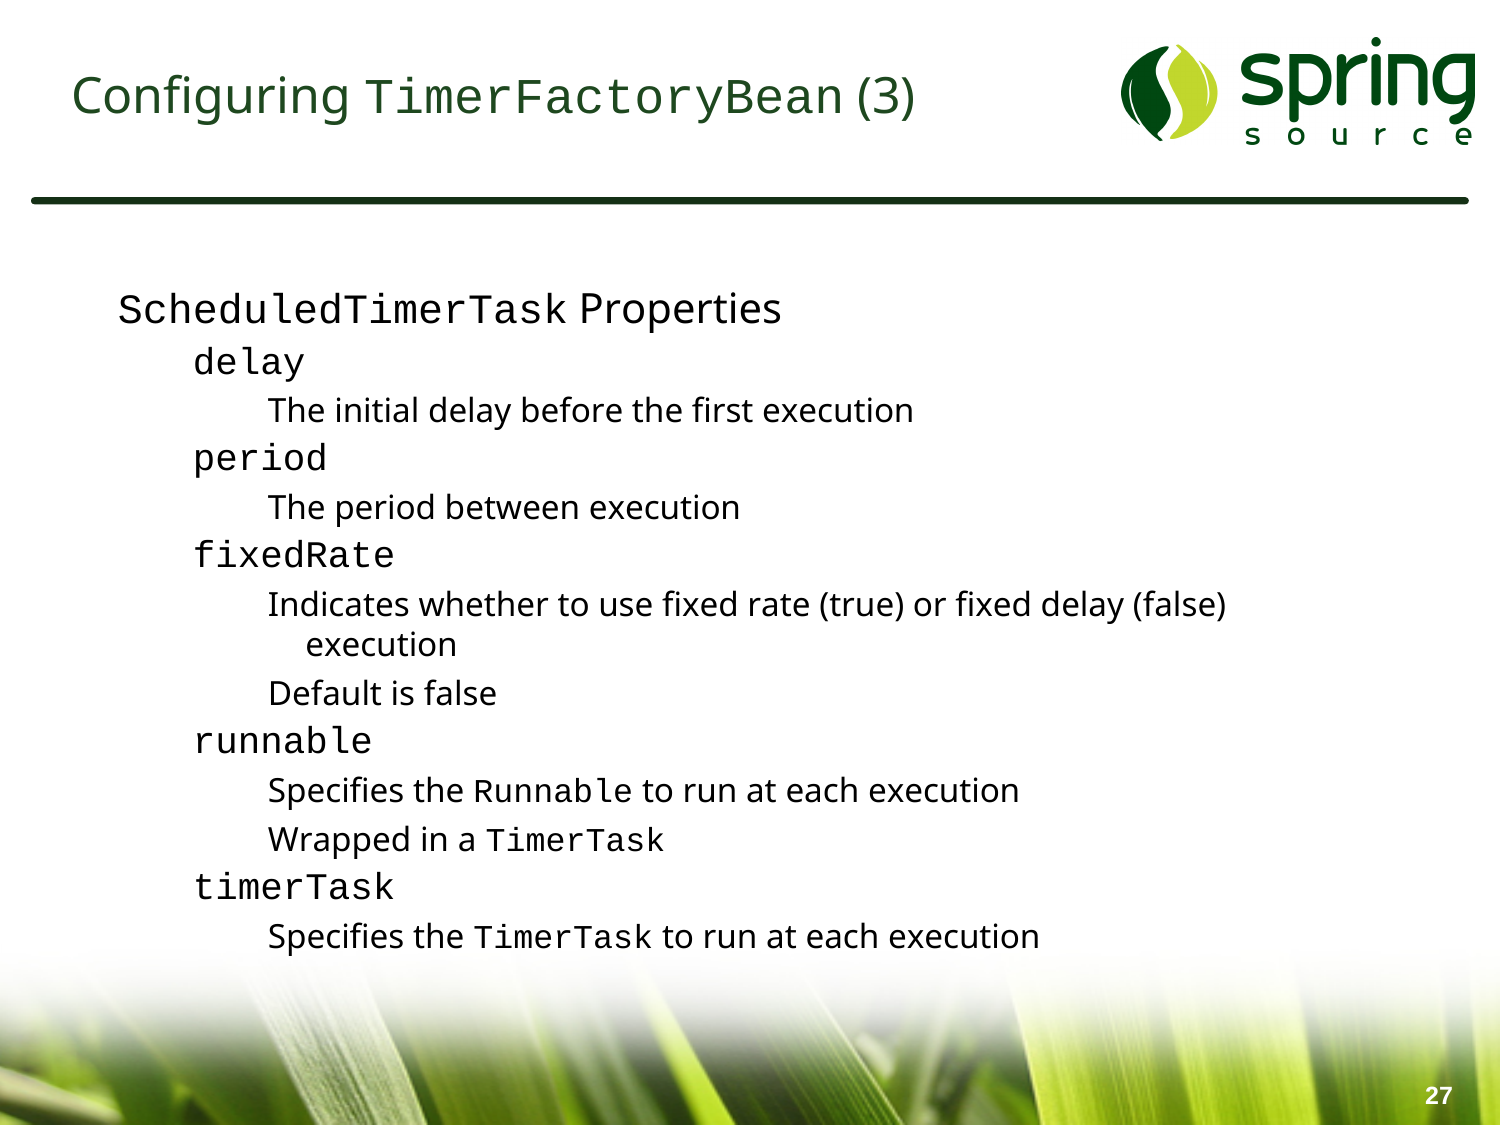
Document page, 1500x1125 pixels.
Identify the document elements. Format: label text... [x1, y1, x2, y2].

picture [0, 944, 1500, 1125]
picture [1121, 37, 1475, 145]
title Configuring TimerFactoryBean (3) [56, 13, 1089, 176]
list ScheduledTimerTask Properties delay The initial delay before the first execution period The period between execution fixedRate Indicates whether to use fixed rate (true) or fixed delay (false) execution Default is false runnable Specifies the Runnable to run at each execution Wrapped in a TimerTask timerTask Specifies the TimerTask to run at each execution [103, 275, 1394, 941]
